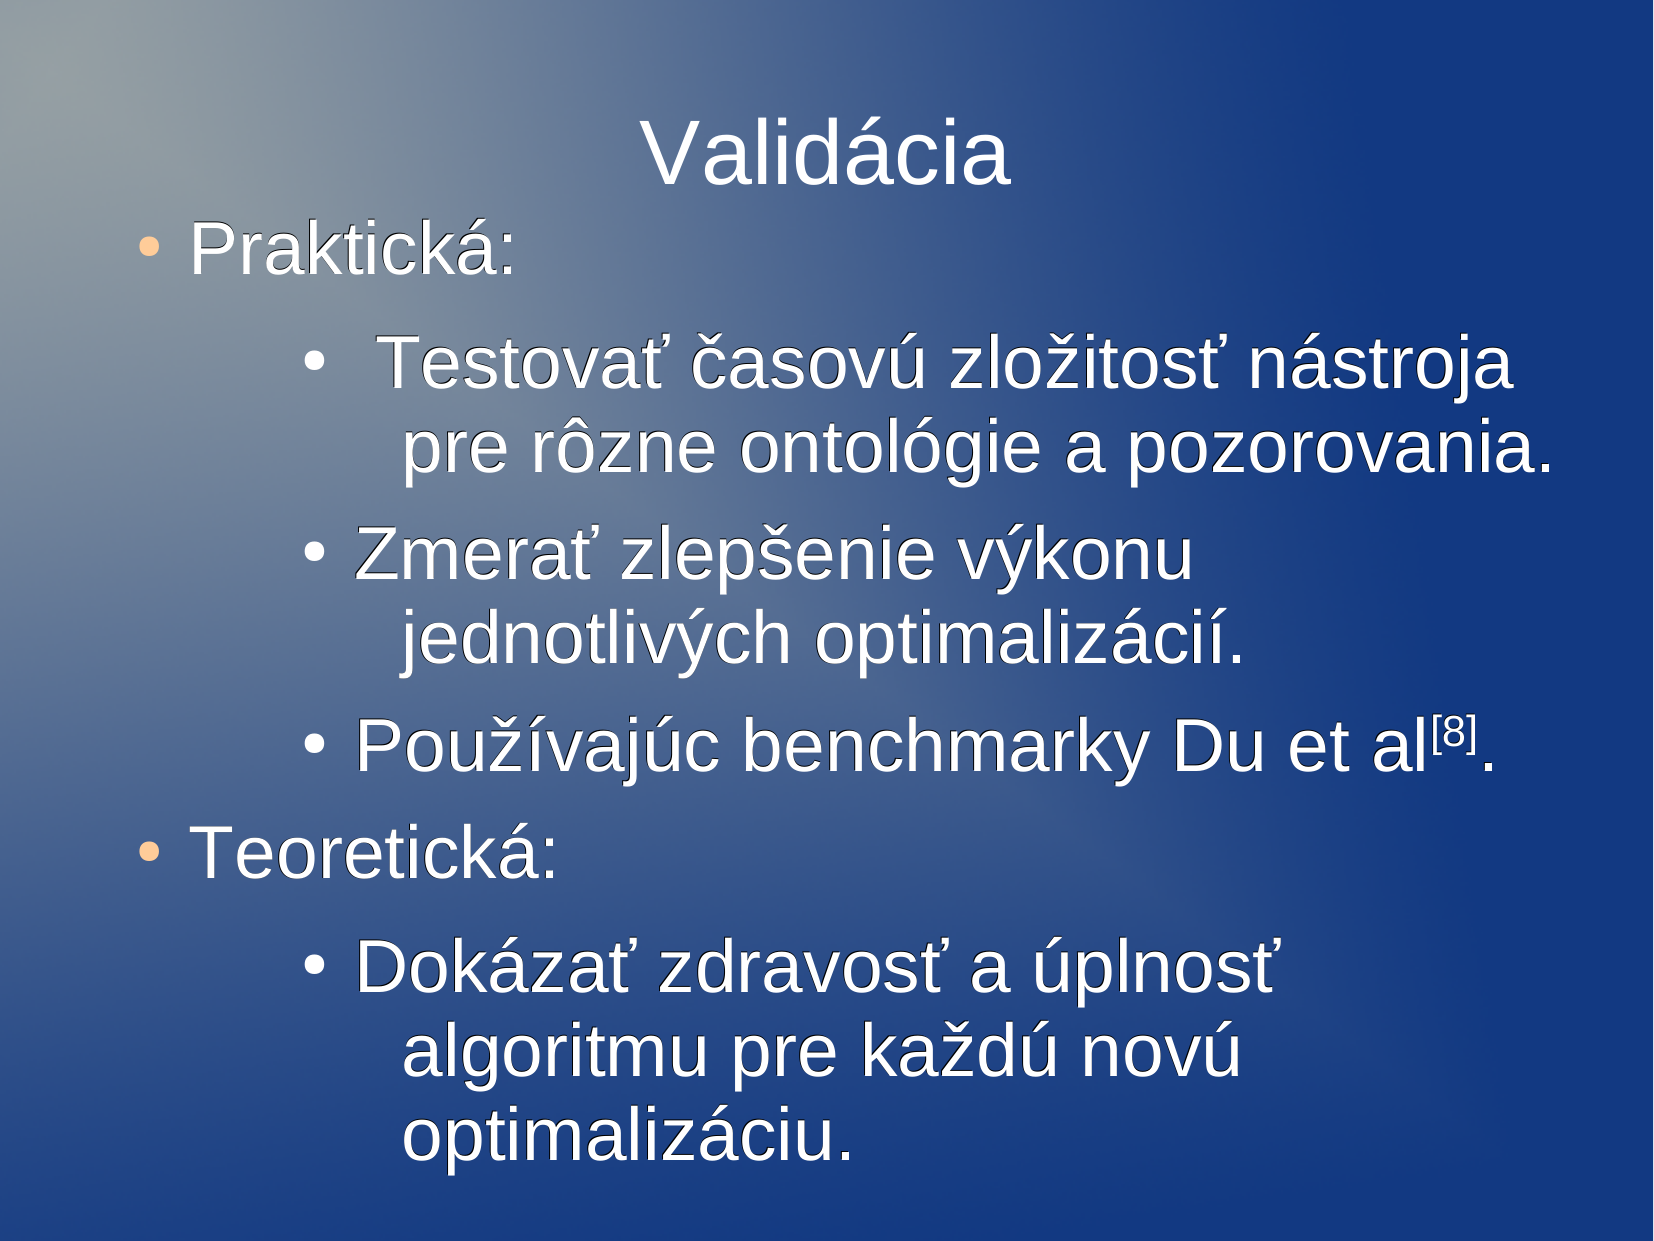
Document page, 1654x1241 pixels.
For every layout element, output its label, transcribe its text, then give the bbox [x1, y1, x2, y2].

picture [0, 0, 1654, 1241]
title Validácia [82, 49, 1571, 257]
list Praktická: Testovať časovú zložitosť nástroja pre rôzne ontológie a pozorovania. Zmerať zlepšenie výkonu jednotlivých optimalizácií. Používajúc benchmarky Du et al[8]. Teoretická: Dokázať zdravosť a úplnosť algoritmu pre každú novú optimalizáciu. [118, 206, 1606, 1177]
